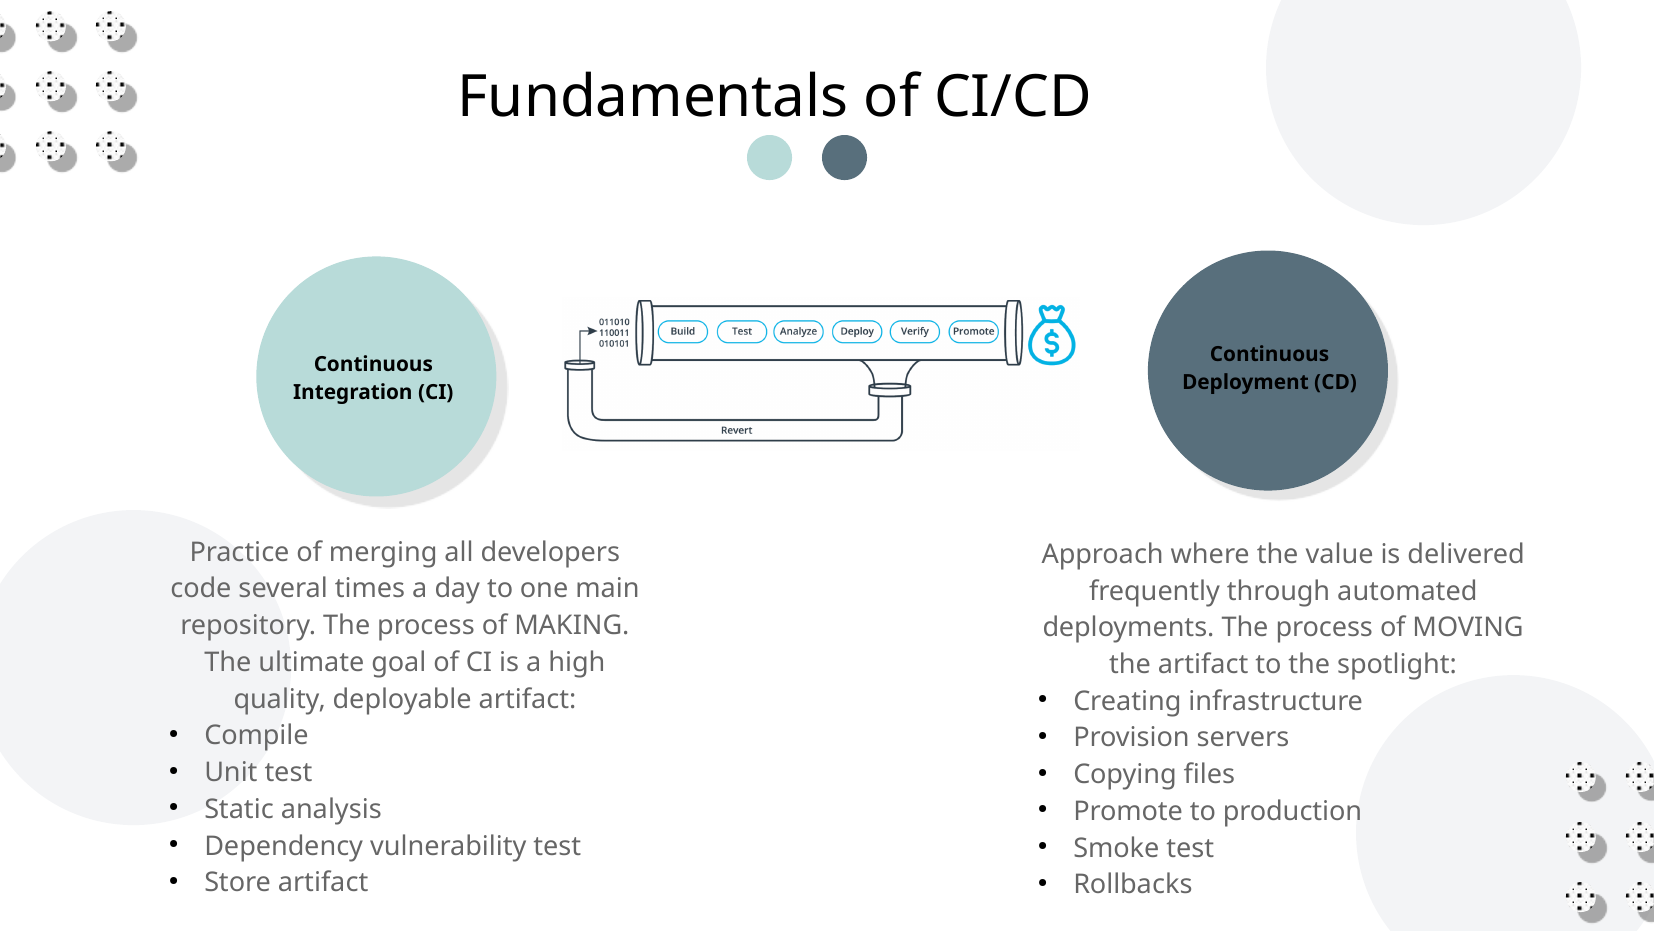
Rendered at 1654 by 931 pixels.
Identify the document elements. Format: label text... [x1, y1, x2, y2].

text_box [256, 256, 497, 497]
picture [95, 131, 127, 162]
picture [0, 74, 6, 99]
picture [35, 71, 66, 102]
text_box Fundamentals of CI/CD [272, 46, 1278, 132]
picture [1625, 761, 1654, 792]
picture [1625, 821, 1654, 853]
picture [0, 134, 7, 159]
text_box Continuous Integration (CI) [265, 341, 482, 413]
text_box Practice of merging all developers code several times a day to one main repository. The process of MAKING. The ultimate goal of CI is a high quality, deployable artifact: Compile Unit test Static analysis Dependency vulnerability test Store artifact [154, 525, 656, 923]
picture [1565, 761, 1596, 793]
text_box Approach where the value is delivered frequently through automated deployments. The process of MOVING the artifact to the spotlight: Creating infrastructure Provision servers Copying files Promote to production Smoke test Rollbacks [1023, 527, 1543, 910]
picture [95, 11, 126, 42]
picture [562, 297, 1080, 451]
picture [1625, 881, 1654, 912]
picture [95, 71, 126, 102]
text_box [1147, 250, 1388, 491]
picture [1565, 882, 1596, 913]
text_box [746, 135, 793, 181]
text_box [821, 135, 868, 181]
picture [1565, 821, 1596, 853]
picture [0, 14, 6, 39]
text_box Continuous Deployment (CD) [1164, 331, 1375, 404]
picture [35, 11, 66, 42]
picture [35, 131, 67, 162]
